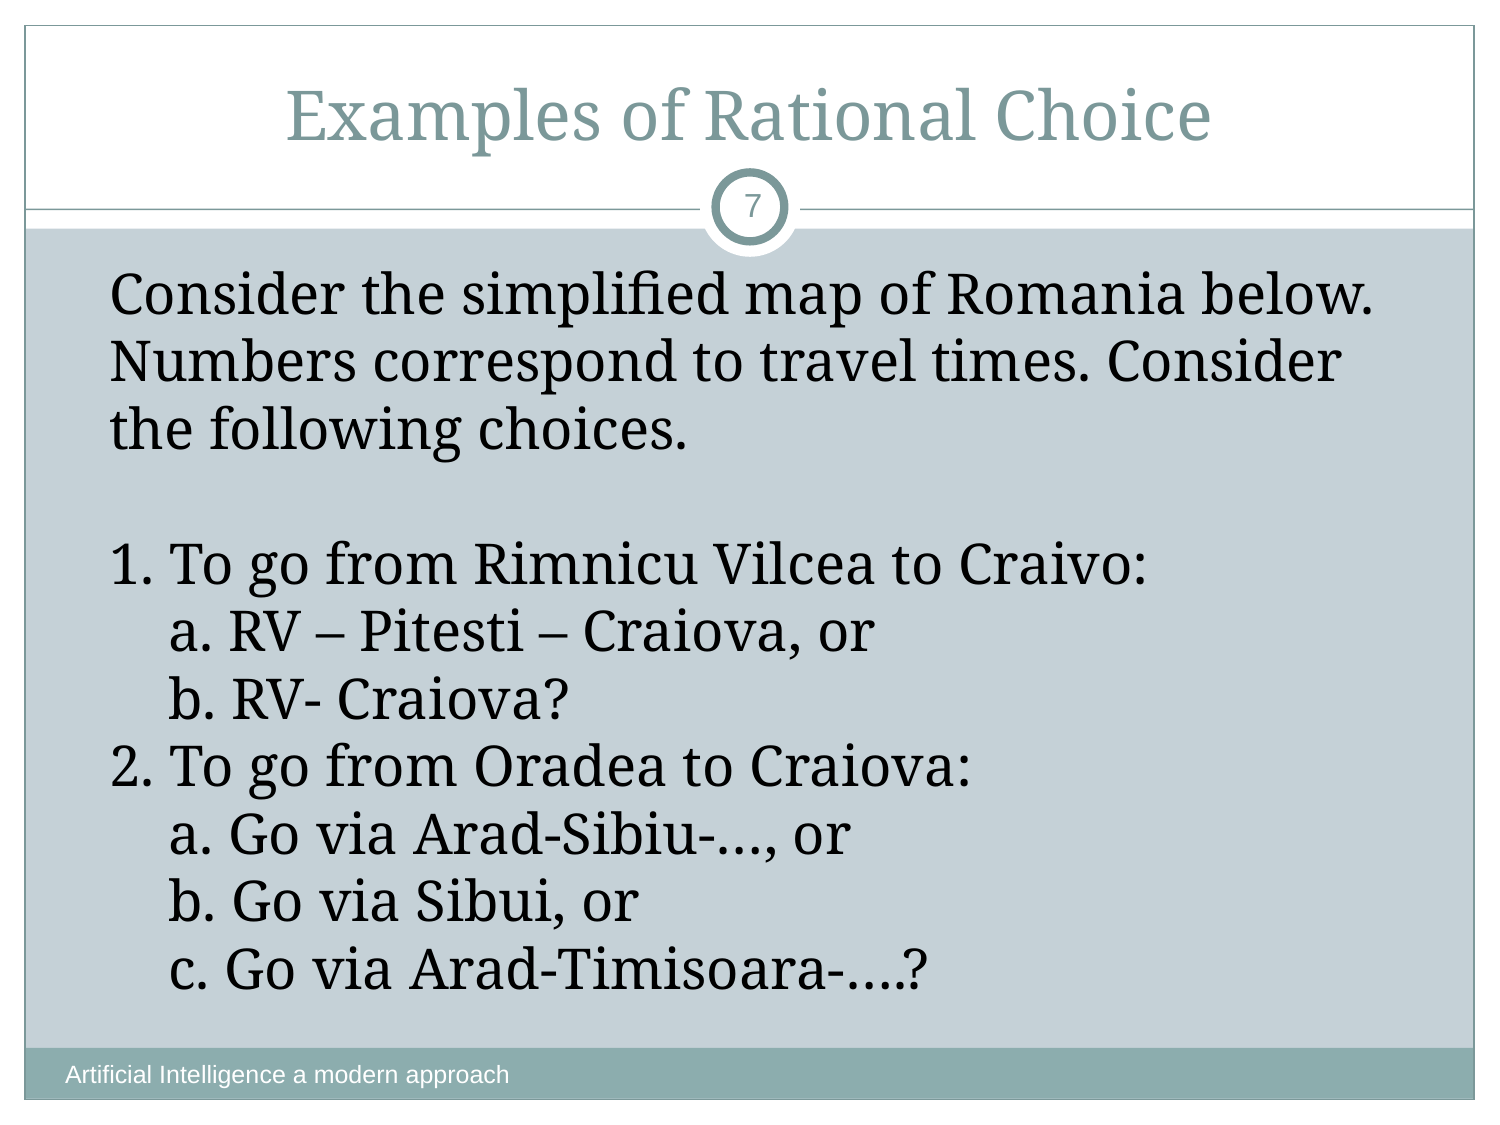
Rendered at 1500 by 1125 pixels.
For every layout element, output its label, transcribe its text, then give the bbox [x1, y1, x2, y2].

text_box <number> [715, 168, 791, 241]
list Consider the simplified map of Romania below. Numbers correspond to travel times. Consider the following choices. 1. To go from Rimnicu Vilcea to Craivo: a. RV – Pitesti – Craiova, or b. RV- Craiova? 2. To go from Oradea to Craiova: a. Go via Arad-Sibiu-…, or b. Go via Sibui, or c. Go via Arad-Timisoara-….? [49, 250, 1445, 1001]
text_box Artificial Intelligence a modern approach [49, 1051, 638, 1112]
title Examples of Rational Choice [49, 37, 1450, 162]
